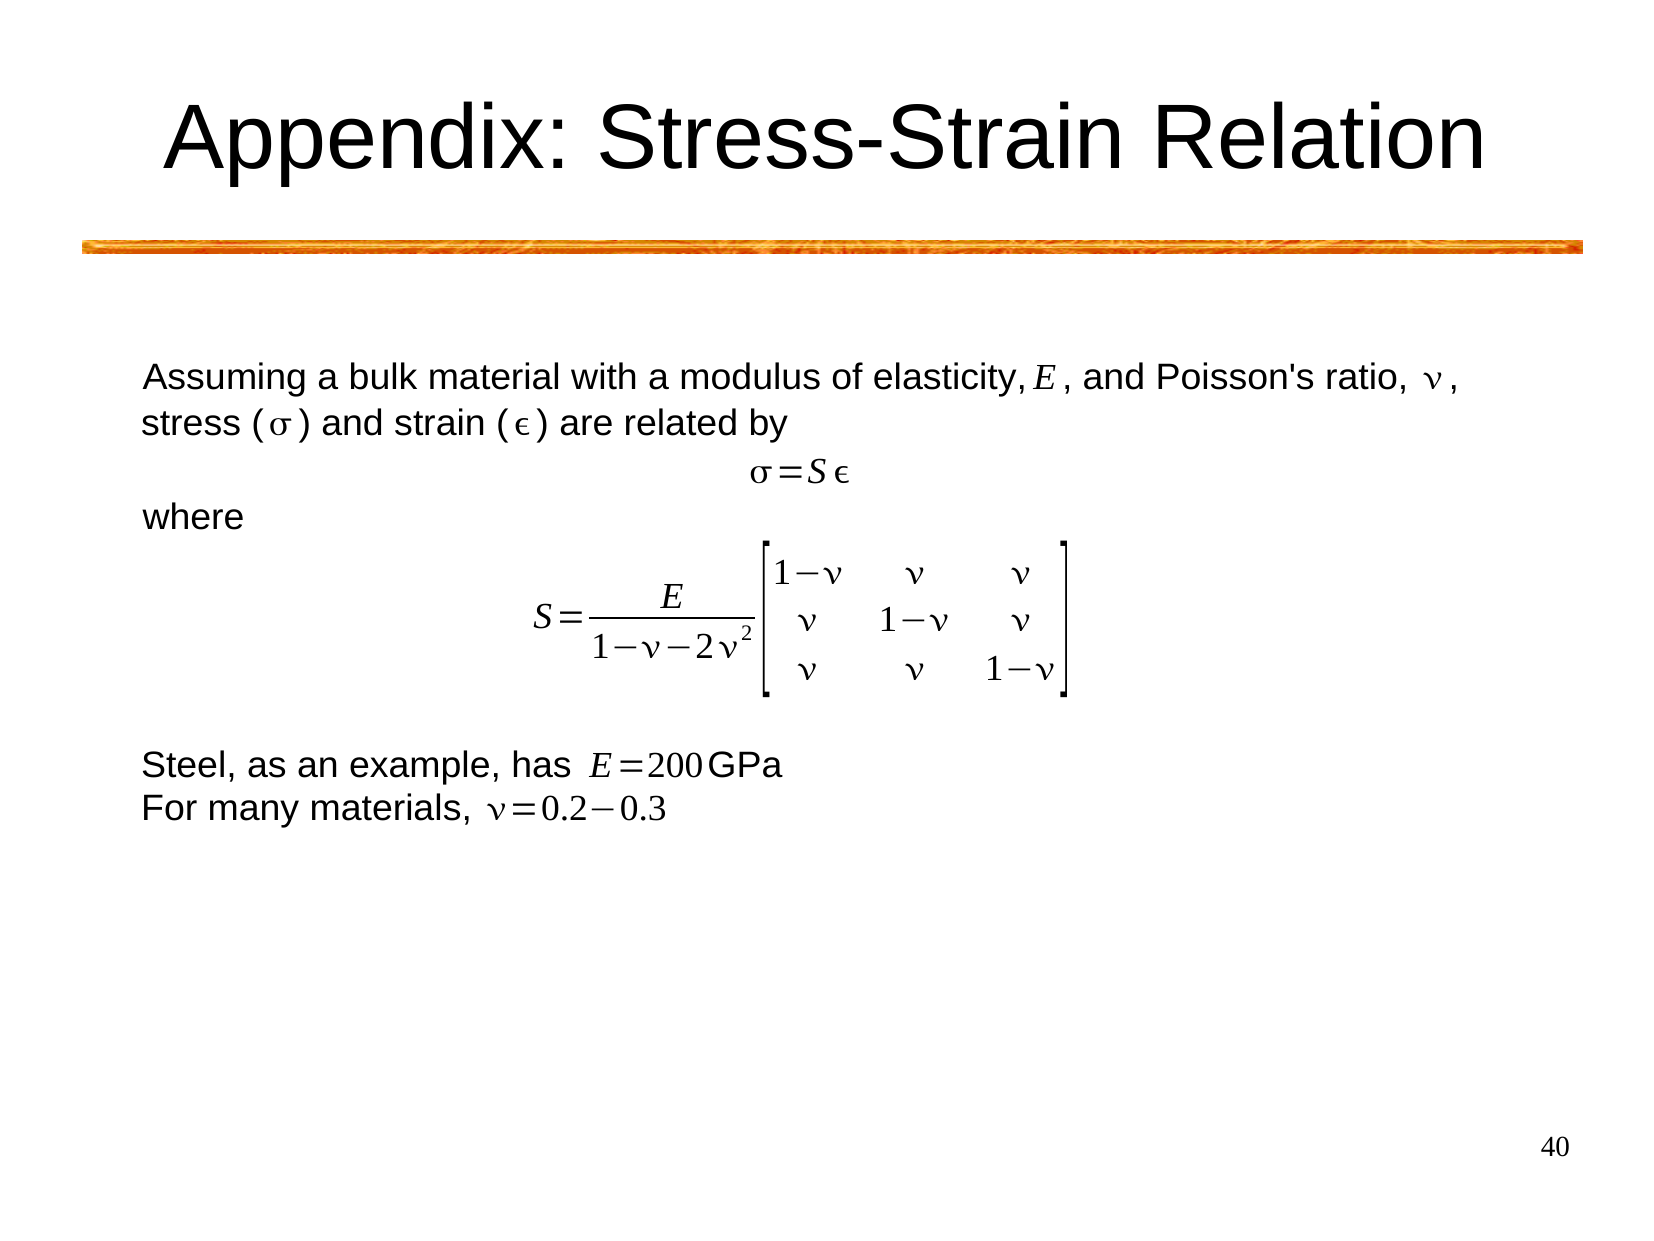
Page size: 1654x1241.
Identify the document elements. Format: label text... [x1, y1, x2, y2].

chart [134, 355, 1466, 832]
title Appendix: Stress-Strain Relation [82, 56, 1571, 218]
picture [82, 240, 1583, 254]
